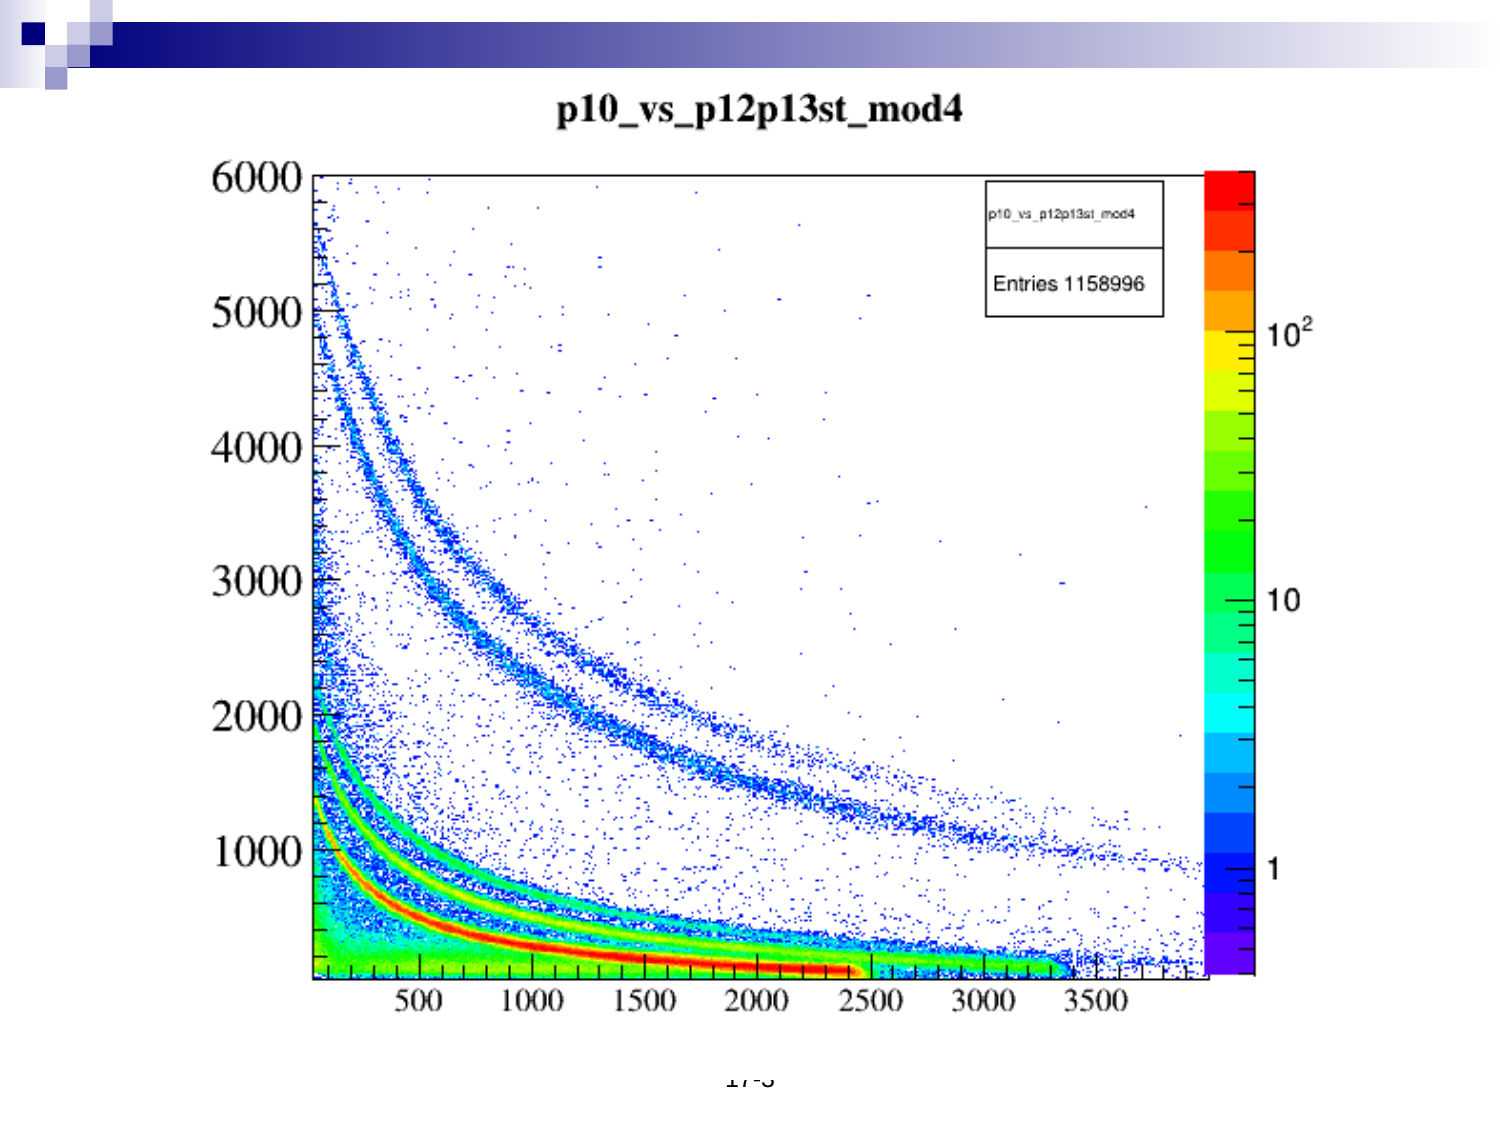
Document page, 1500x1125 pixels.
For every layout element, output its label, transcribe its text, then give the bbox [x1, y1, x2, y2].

text_box 17-3 [512, 1081, 988, 1101]
picture [202, 76, 1321, 1081]
